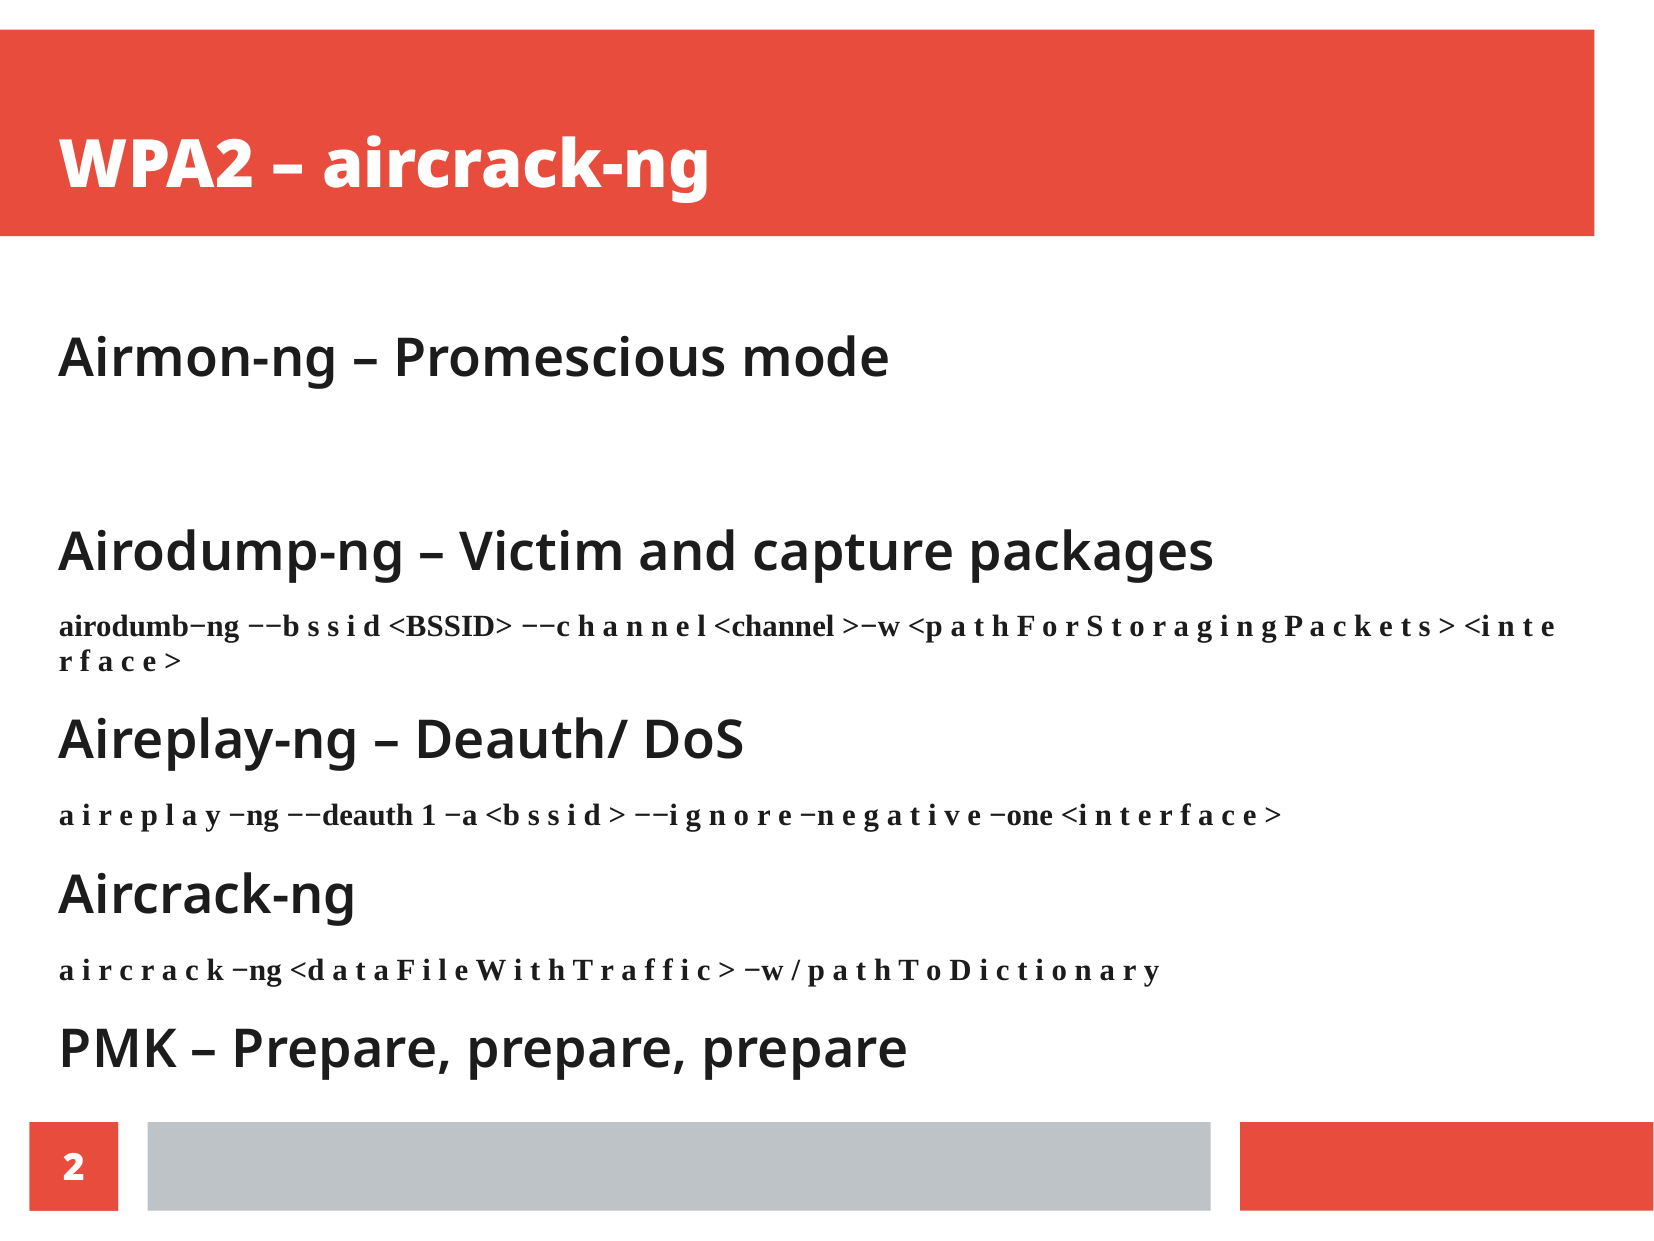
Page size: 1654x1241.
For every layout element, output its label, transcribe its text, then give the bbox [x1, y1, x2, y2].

title WPA2 – aircrack-ng [59, 59, 1595, 207]
list Airmon-ng – Promescious mode Airodump-ng – Victim and capture packages airodumb−ng −−b s s i d <BSSID> −−c h a n n e l <channel >−w <p a t h F o r S t o r a g i n g P a c k e t s > <i n t e r f a c e > Aireplay-ng – Deauth/ DoS a i r e p l a y −ng −−deauth 1 −a <b s s i d > −−i g n o r e −n e g a t i v e −one <i n t e r f a c e > Aircrack-ng a i r c r a c k −ng <d a t a F i l e W i t h T r a f f i c > −w / p a t h T o D i c t i o n a r y PMK – Prepare, prepare, prepare [59, 318, 1565, 1087]
